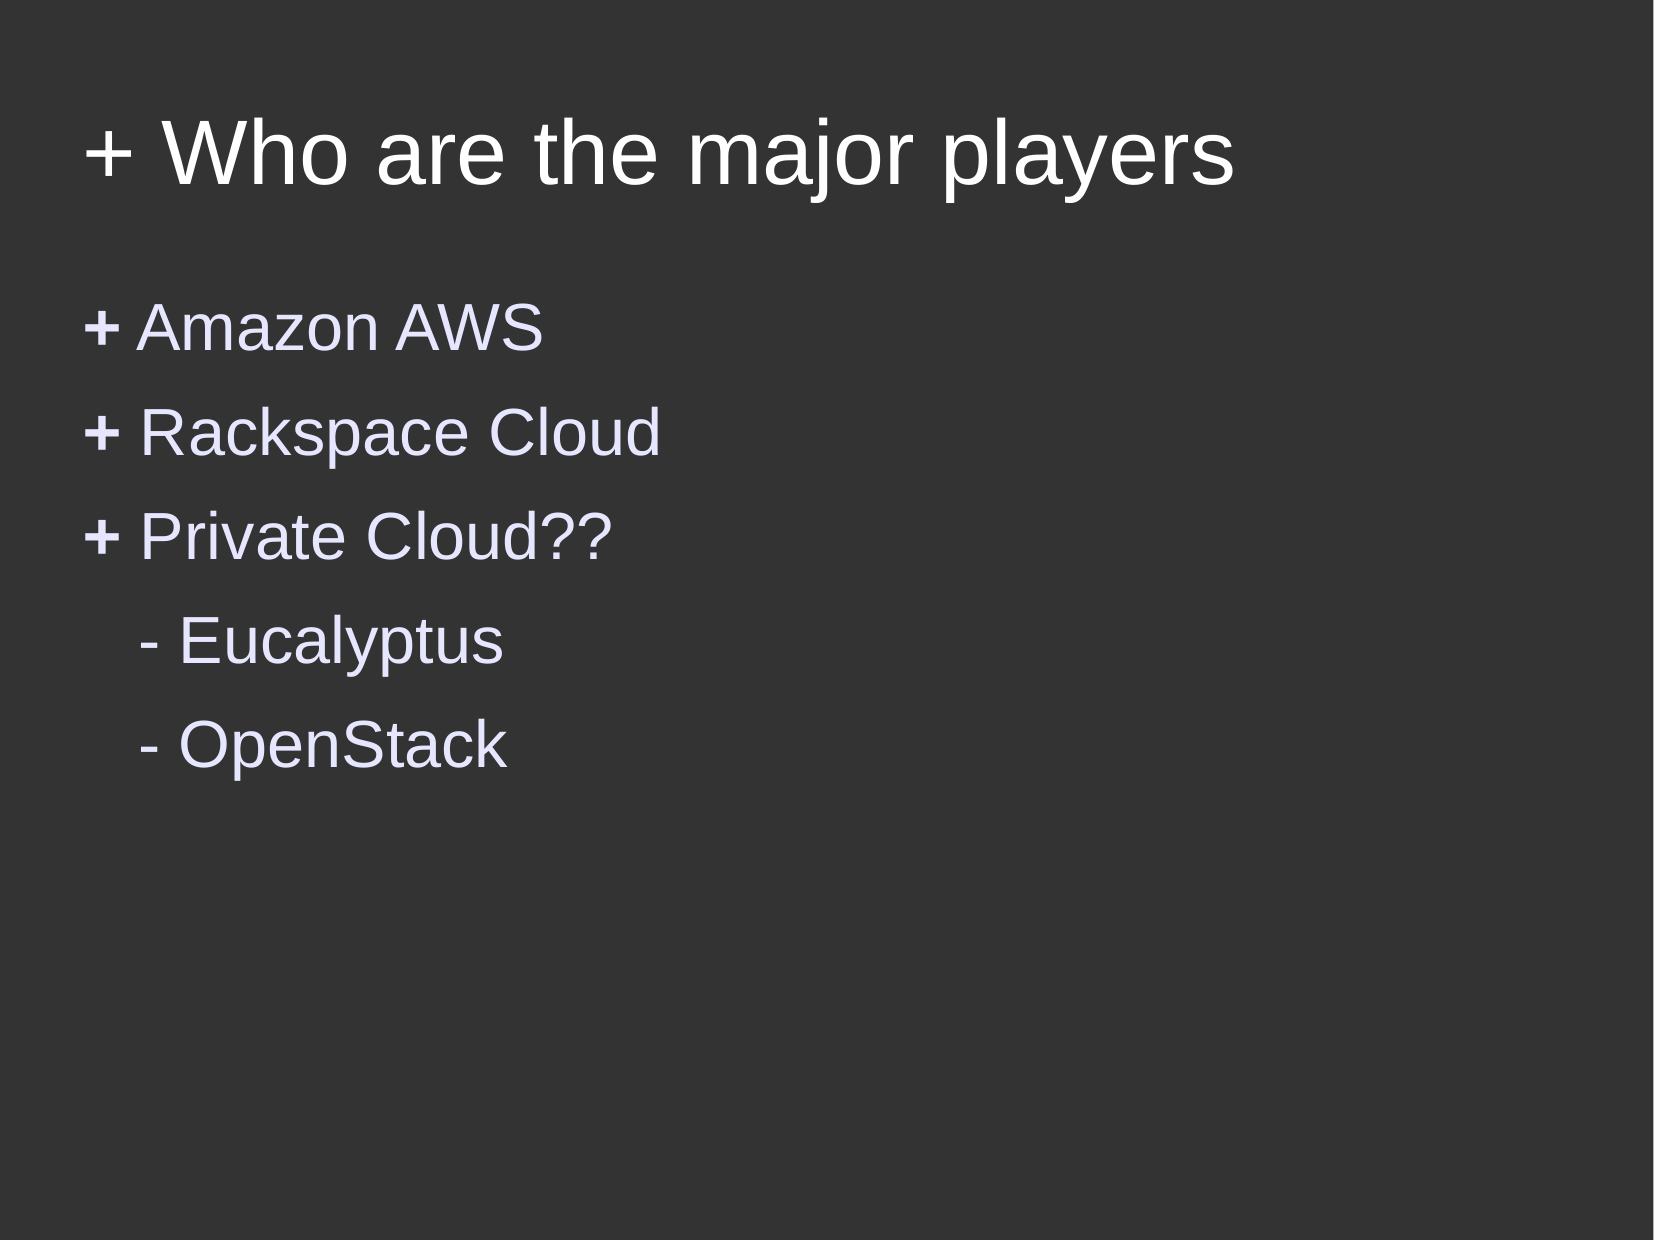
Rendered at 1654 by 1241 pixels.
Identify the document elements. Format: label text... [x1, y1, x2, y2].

list + Amazon AWS + Rackspace Cloud + Private Cloud?? - Eucalyptus - OpenStack [82, 290, 1538, 1134]
title + Who are the major players [82, 49, 1571, 257]
